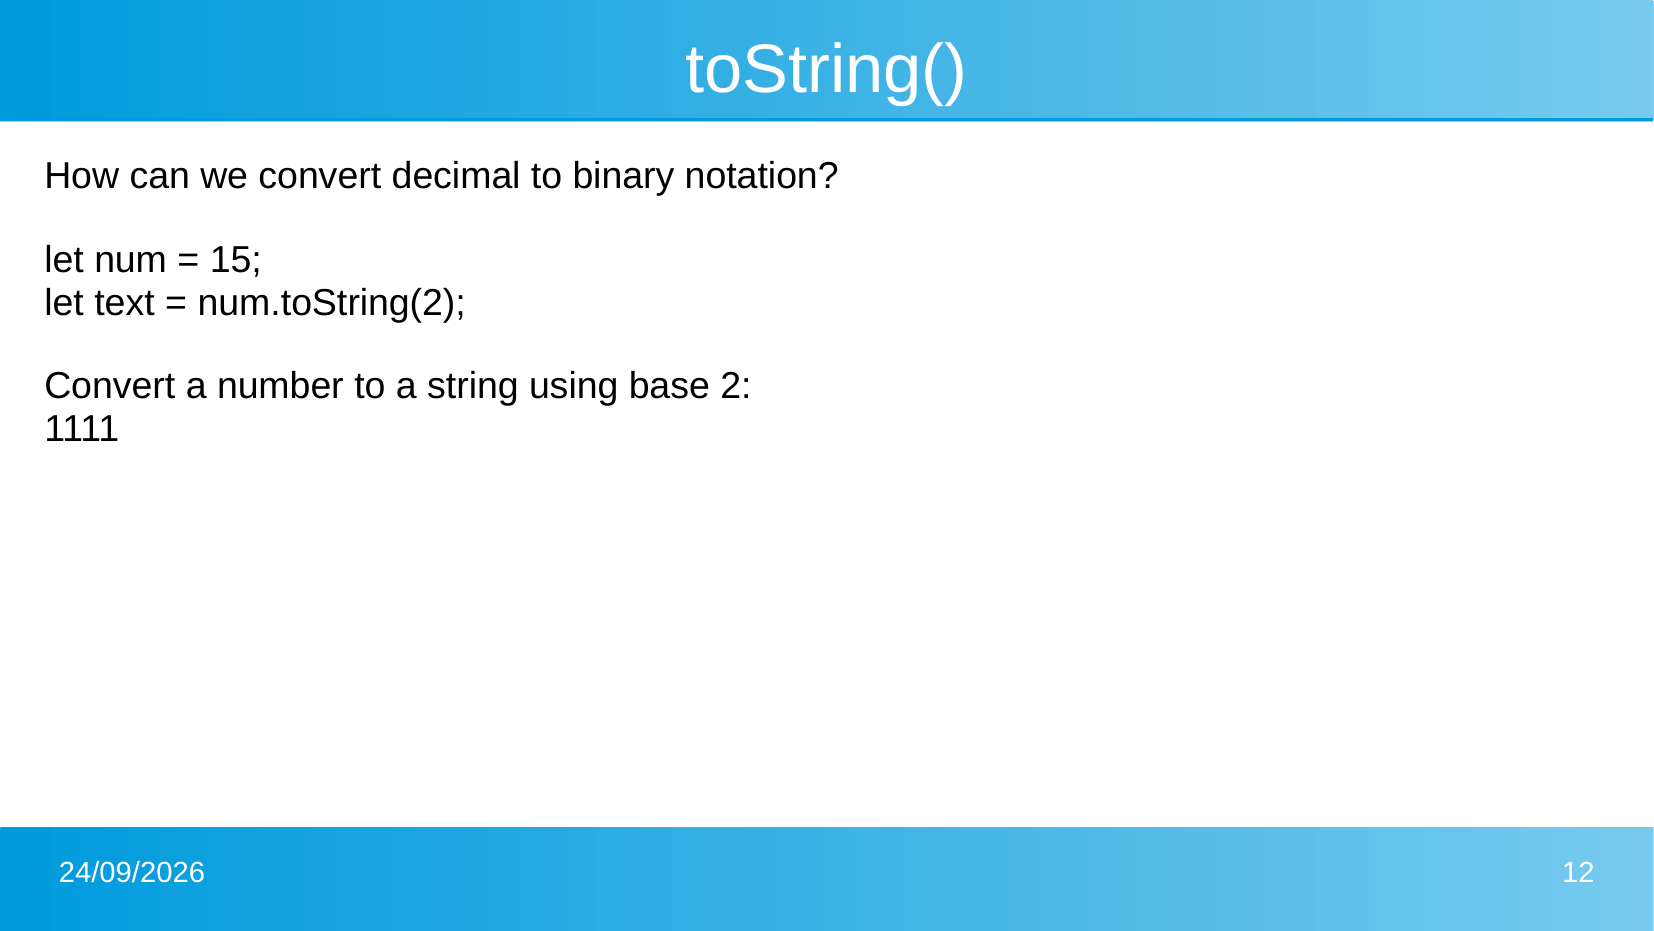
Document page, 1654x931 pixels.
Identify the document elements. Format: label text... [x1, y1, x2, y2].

text_box How can we convert decimal to binary notation? let num = 15; let text = num.toString(2); Convert a number to a string using base 2: 1111 [29, 147, 1536, 457]
title toString() [59, 29, 1595, 108]
